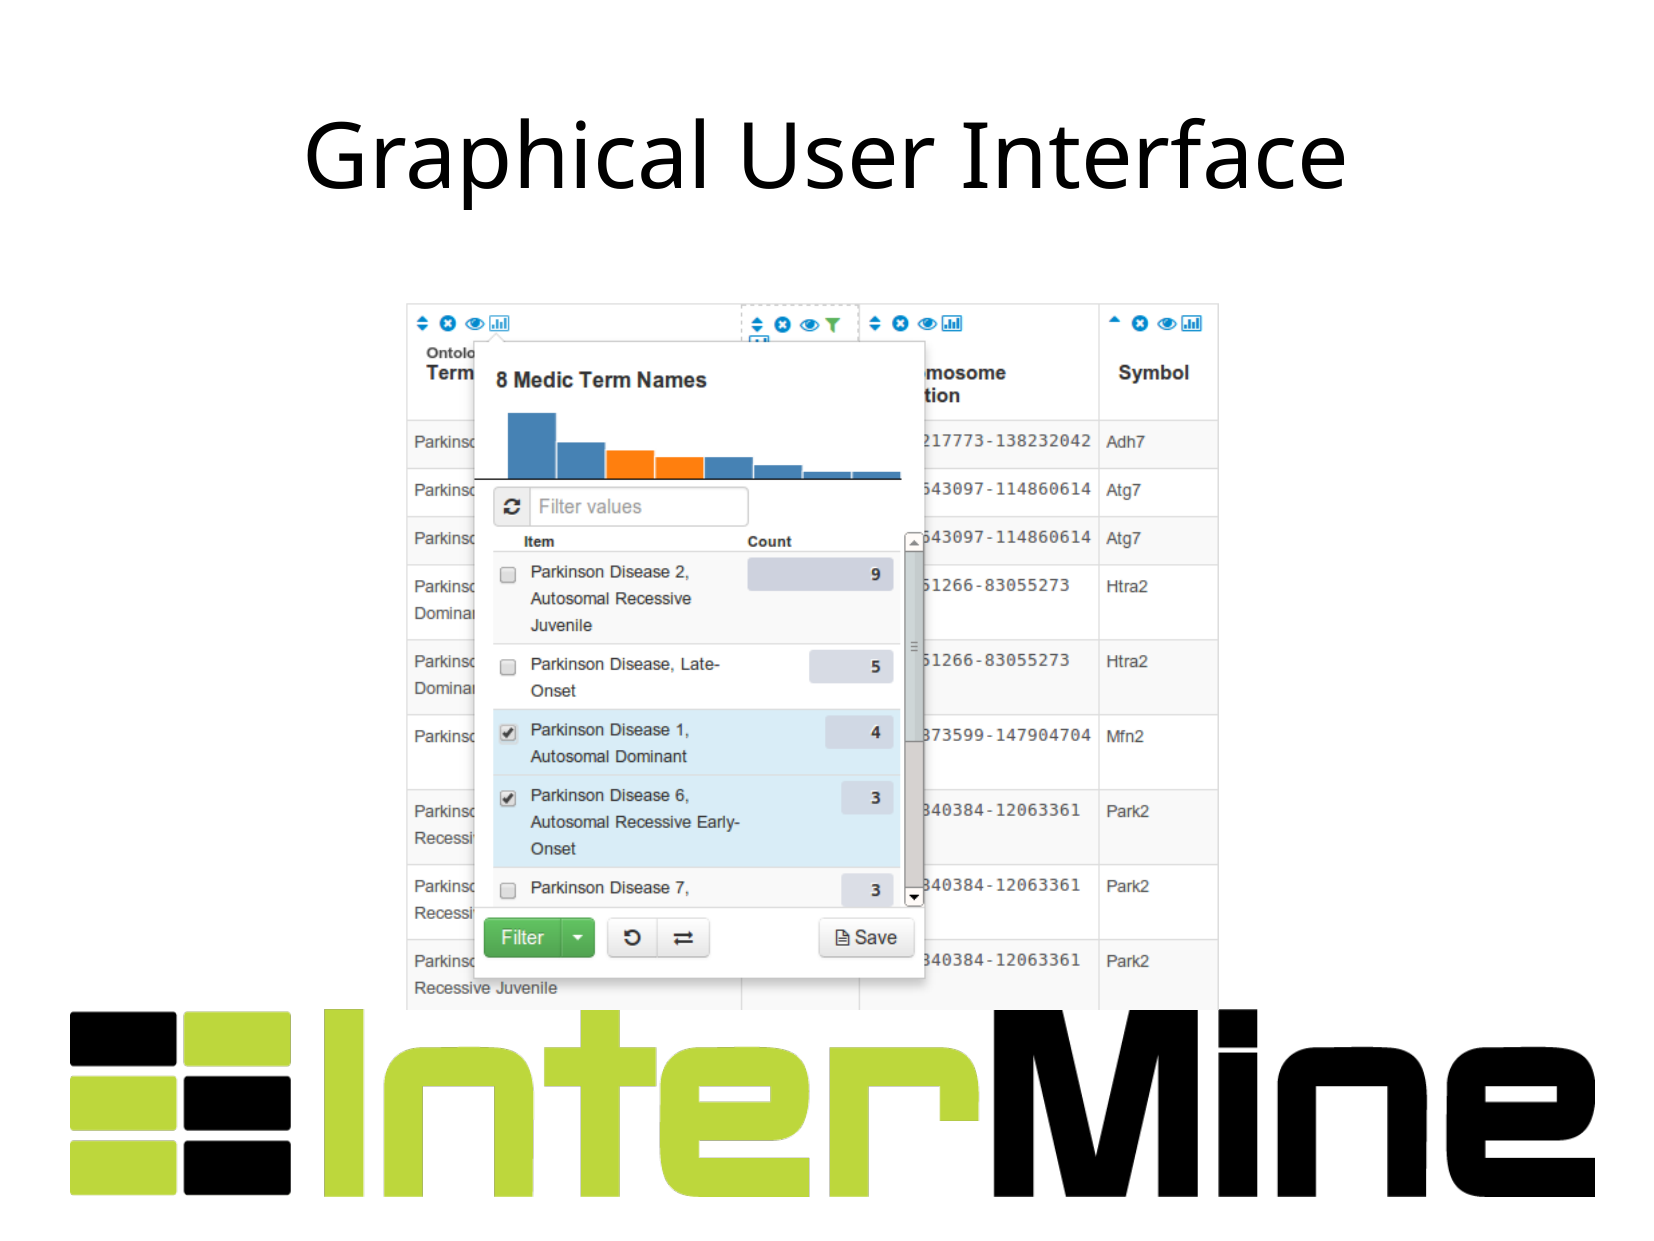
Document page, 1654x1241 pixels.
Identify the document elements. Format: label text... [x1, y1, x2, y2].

title Graphical User Interface [82, 49, 1571, 257]
picture [70, 290, 1595, 1197]
